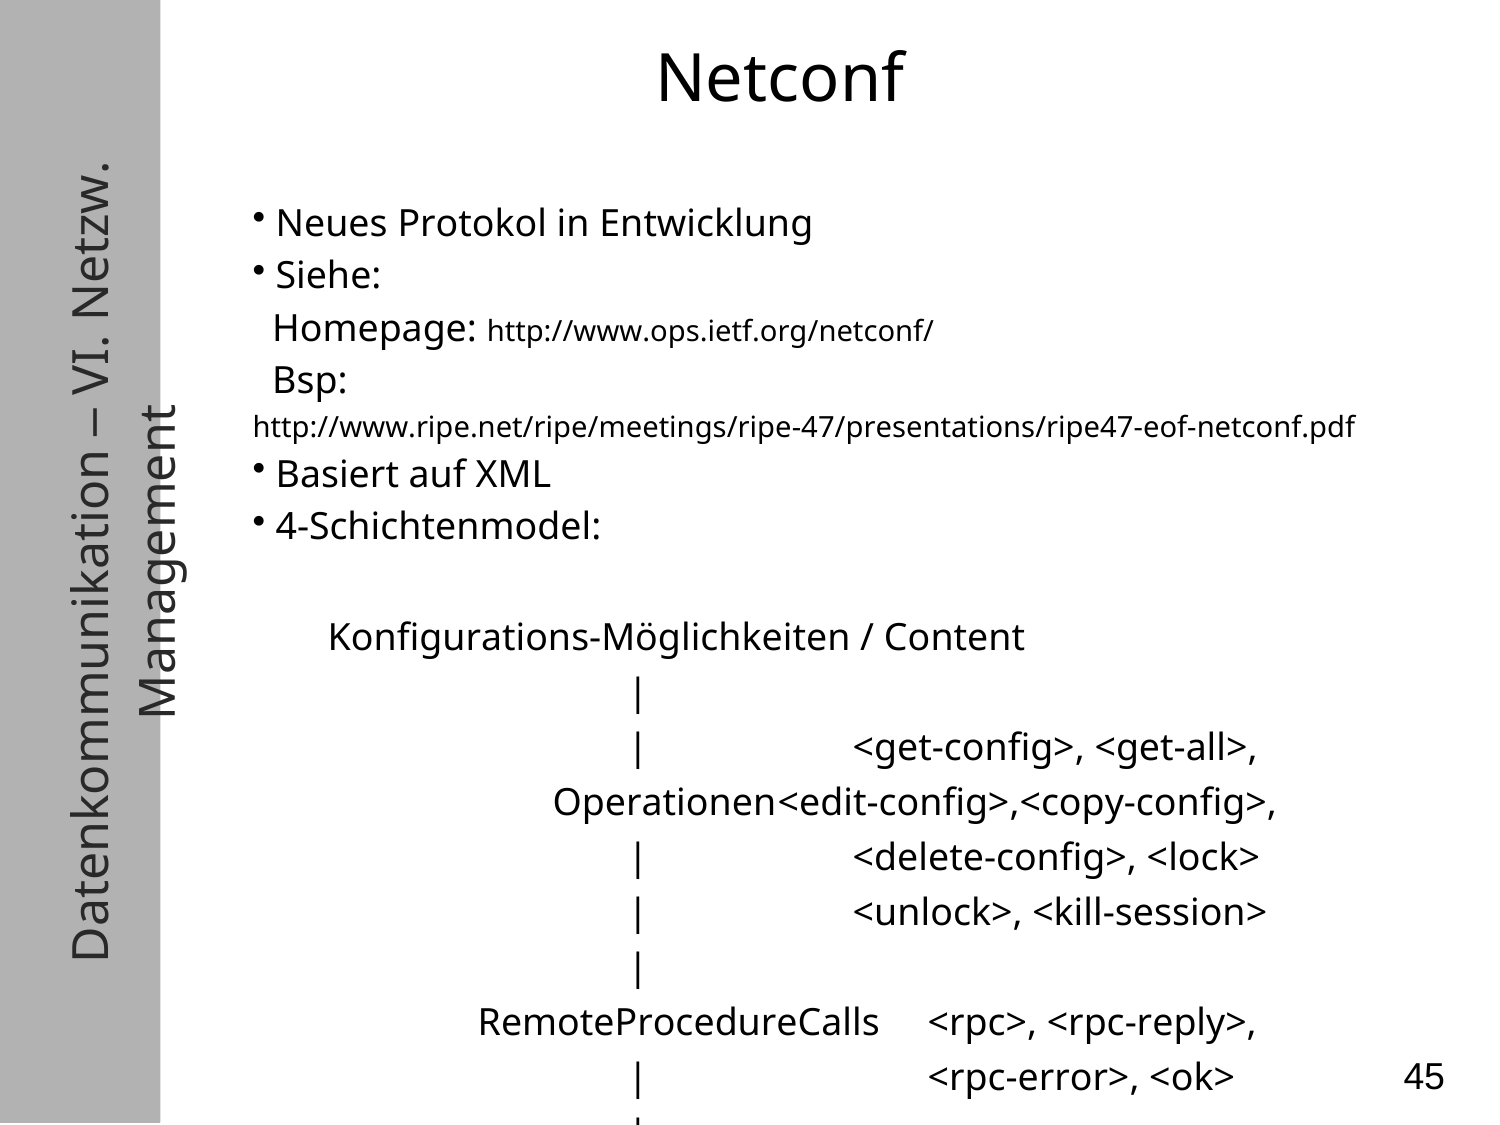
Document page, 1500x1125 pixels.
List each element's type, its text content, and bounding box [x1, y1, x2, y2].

text_box Netconf [429, 27, 1130, 123]
text_box Datenkommunikation – VI. Netzw. Management [47, 1, 178, 1124]
text_box Neues Protokol in Entwicklung Siehe: Homepage: http://www.ops.ietf.org/netconf/ Bsp: http://www.ripe.net/ripe/meetings/ripe-47/presentations/ripe47-eof-netconf.pdf Basiert auf XML 4-Schichtenmodel: Konfigurations-Möglichkeiten / Content | | <get-config>, <get-all>, Operationen <edit-config>,<copy-config>, | <delete-config>, <lock> | <unlock>, <kill-session> | RemoteProcedureCalls <rpc>, <rpc-reply>, | <rpc-error>, <ok> | sicherer Transport SSH, SOAP oder BEEP [237, 187, 1448, 1069]
text_box <number> [1403, 1056, 1479, 1106]
text_box [0, 0, 160, 1123]
